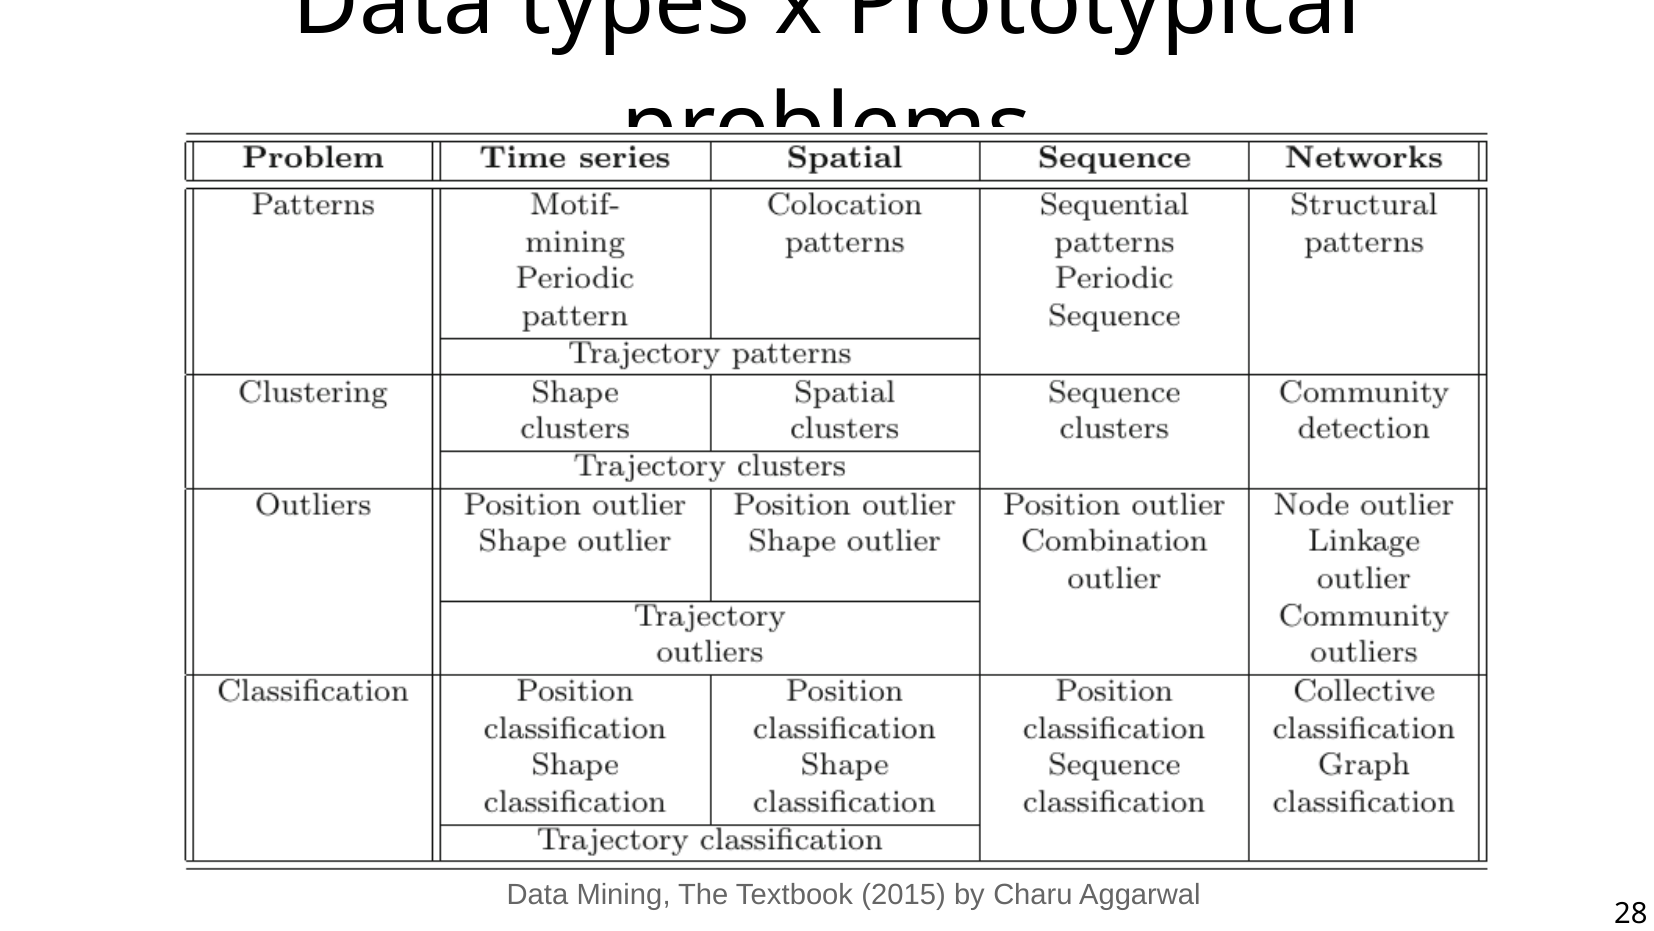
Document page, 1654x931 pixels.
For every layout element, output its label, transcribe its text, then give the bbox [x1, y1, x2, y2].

text_box Data Mining, The Textbook (2015) by Charu Aggarwal [250, 870, 1466, 921]
picture [152, 127, 1519, 895]
title Data types x Prototypical problems [82, 1, 1571, 121]
